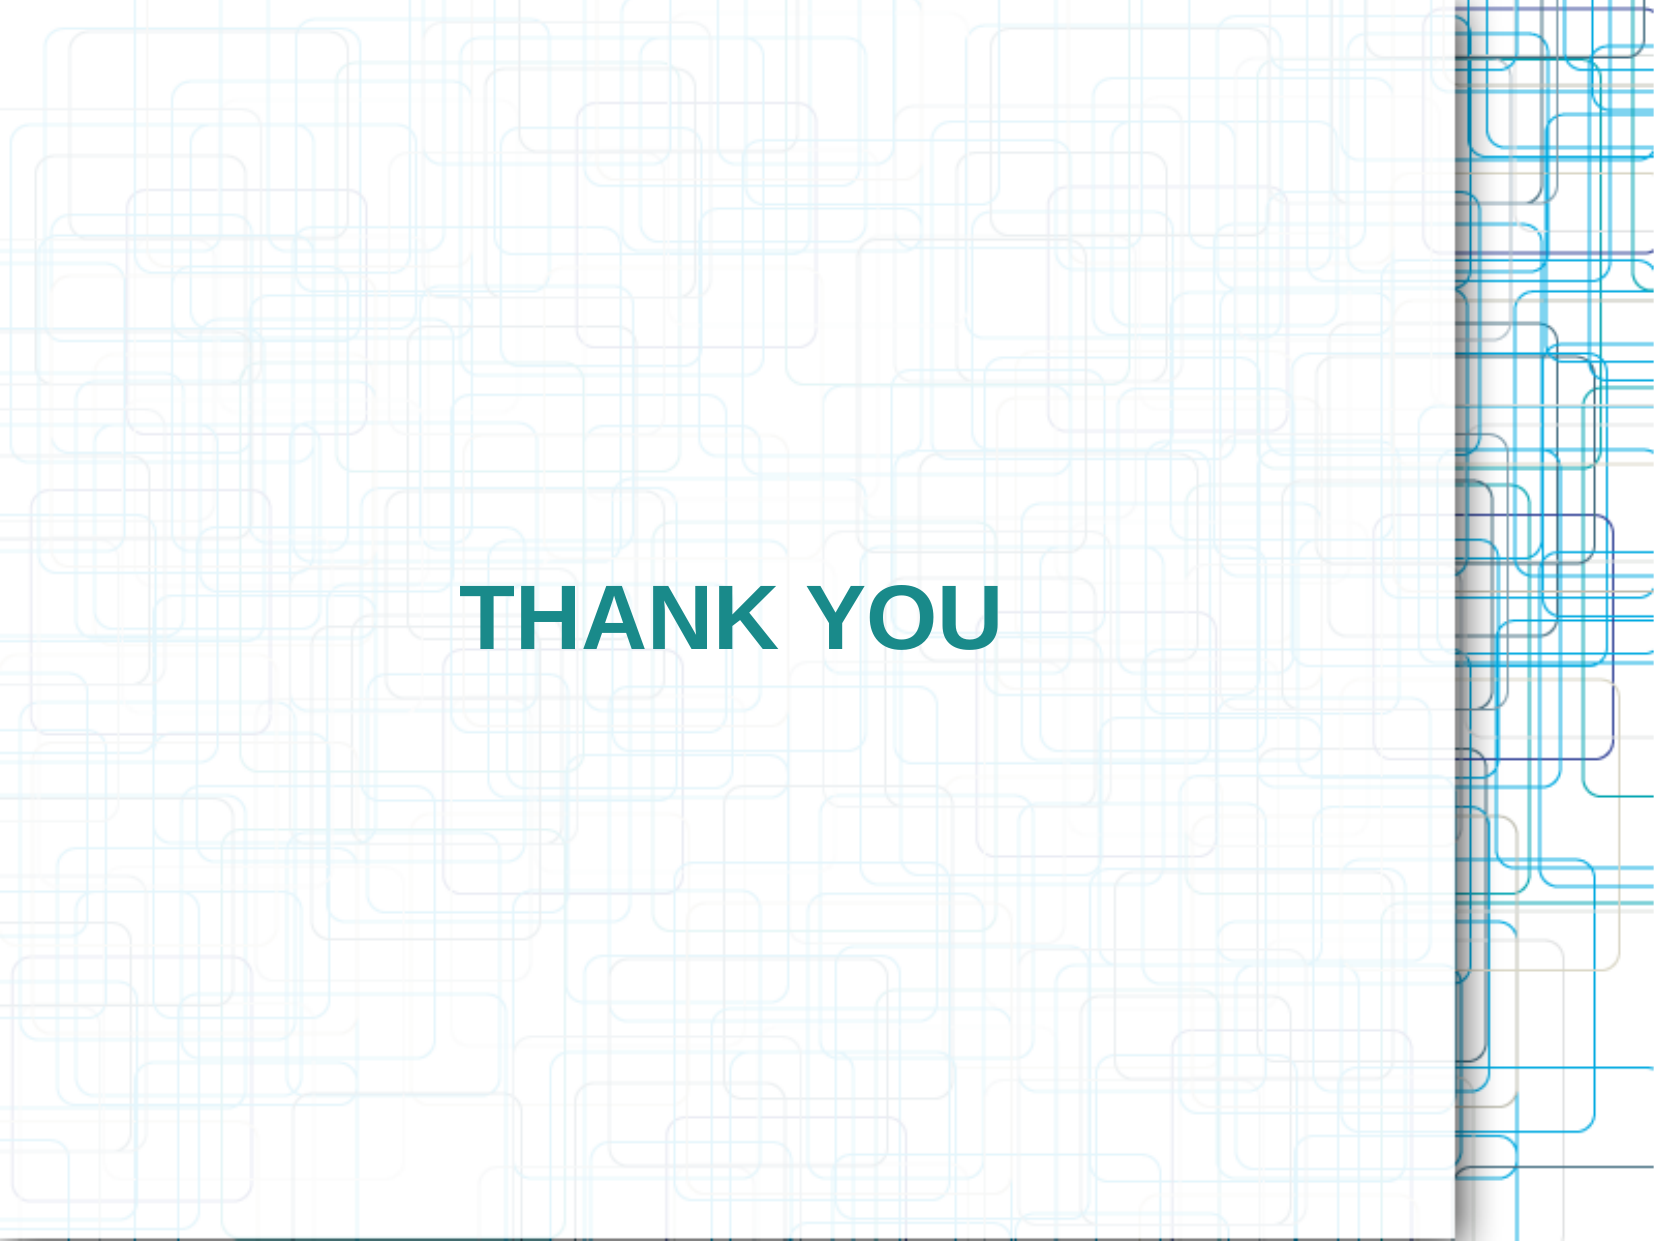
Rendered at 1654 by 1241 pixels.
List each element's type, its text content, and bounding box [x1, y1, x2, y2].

picture [0, 0, 1654, 1241]
title THANK YOU [52, 513, 1412, 722]
